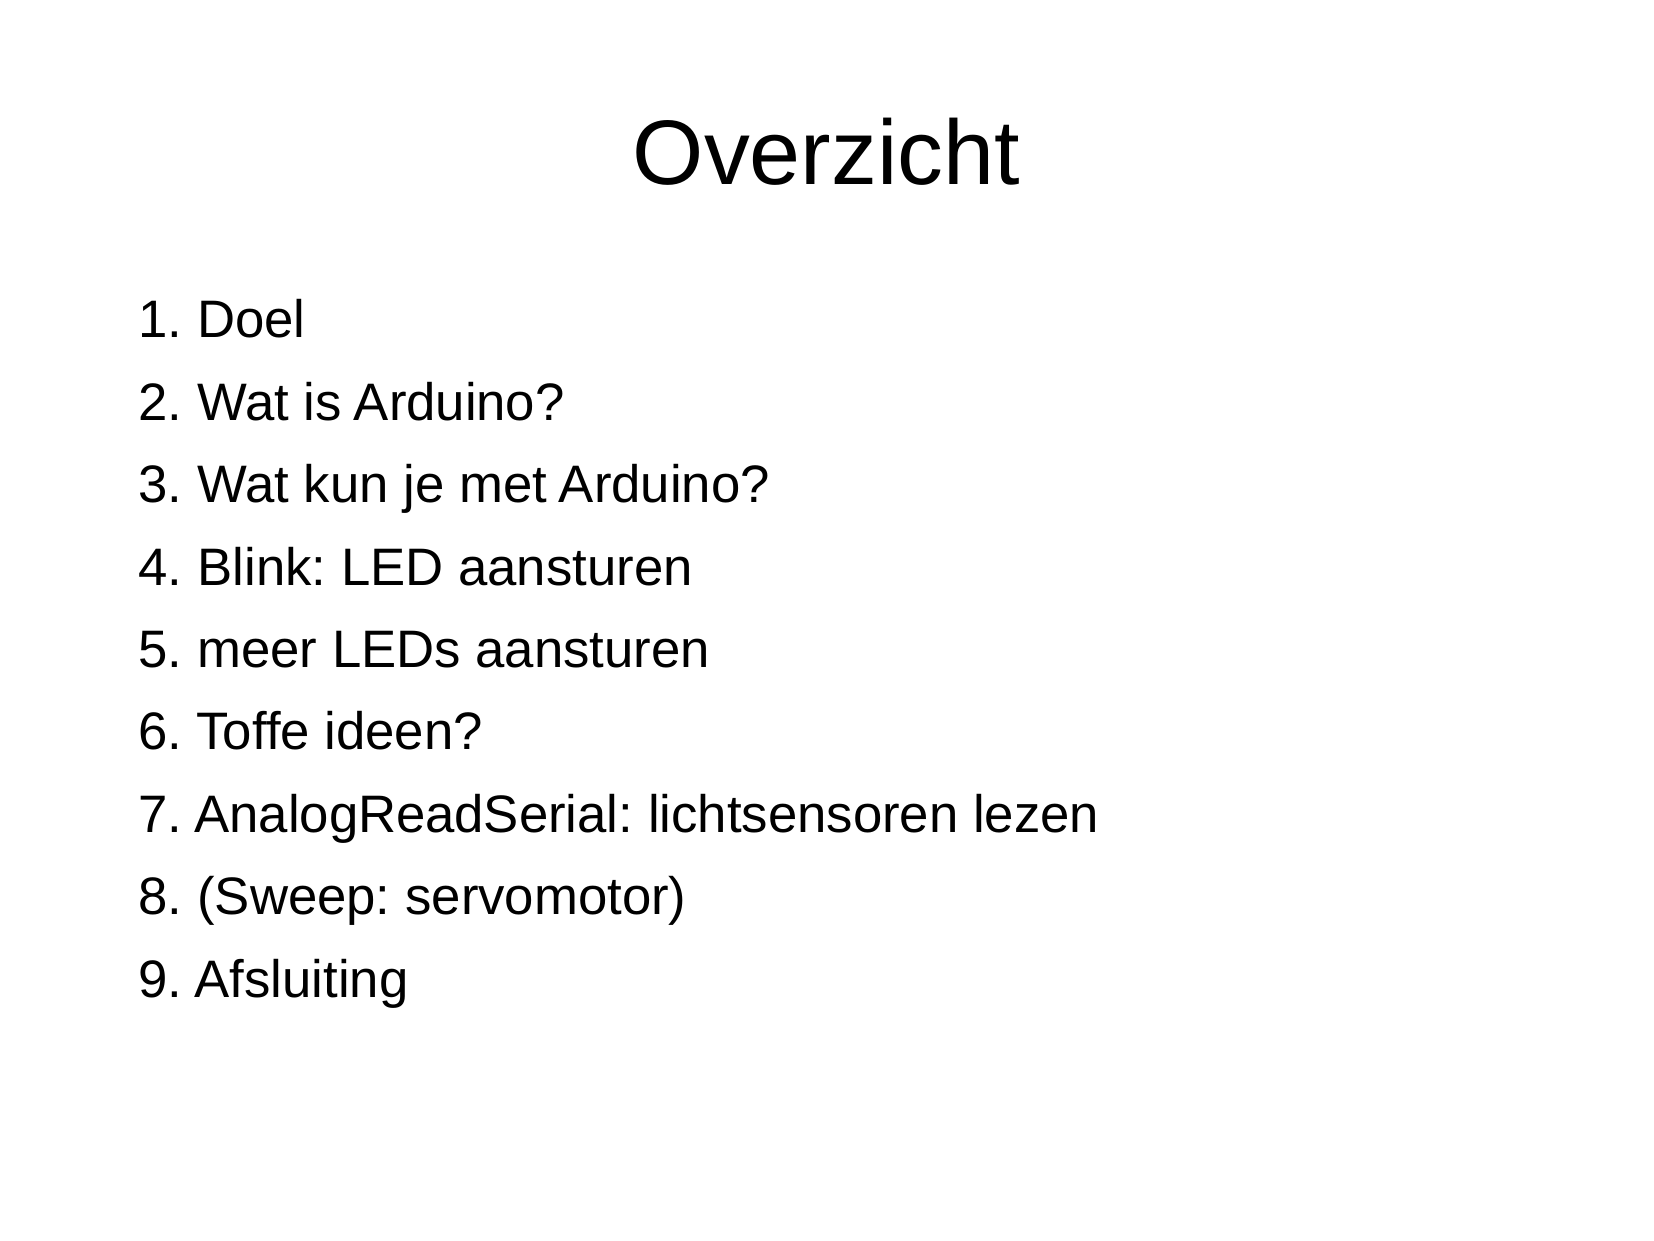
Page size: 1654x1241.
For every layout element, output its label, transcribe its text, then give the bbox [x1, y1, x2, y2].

list 1. Doel 2. Wat is Arduino? 3. Wat kun je met Arduino? 4. Blink: LED aansturen 5. meer LEDs aansturen 6. Toffe ideen? 7. AnalogReadSerial: lichtsensoren lezen 8. (Sweep: servomotor) 9. Afsluiting [82, 290, 1571, 1010]
title Overzicht [82, 49, 1571, 257]
